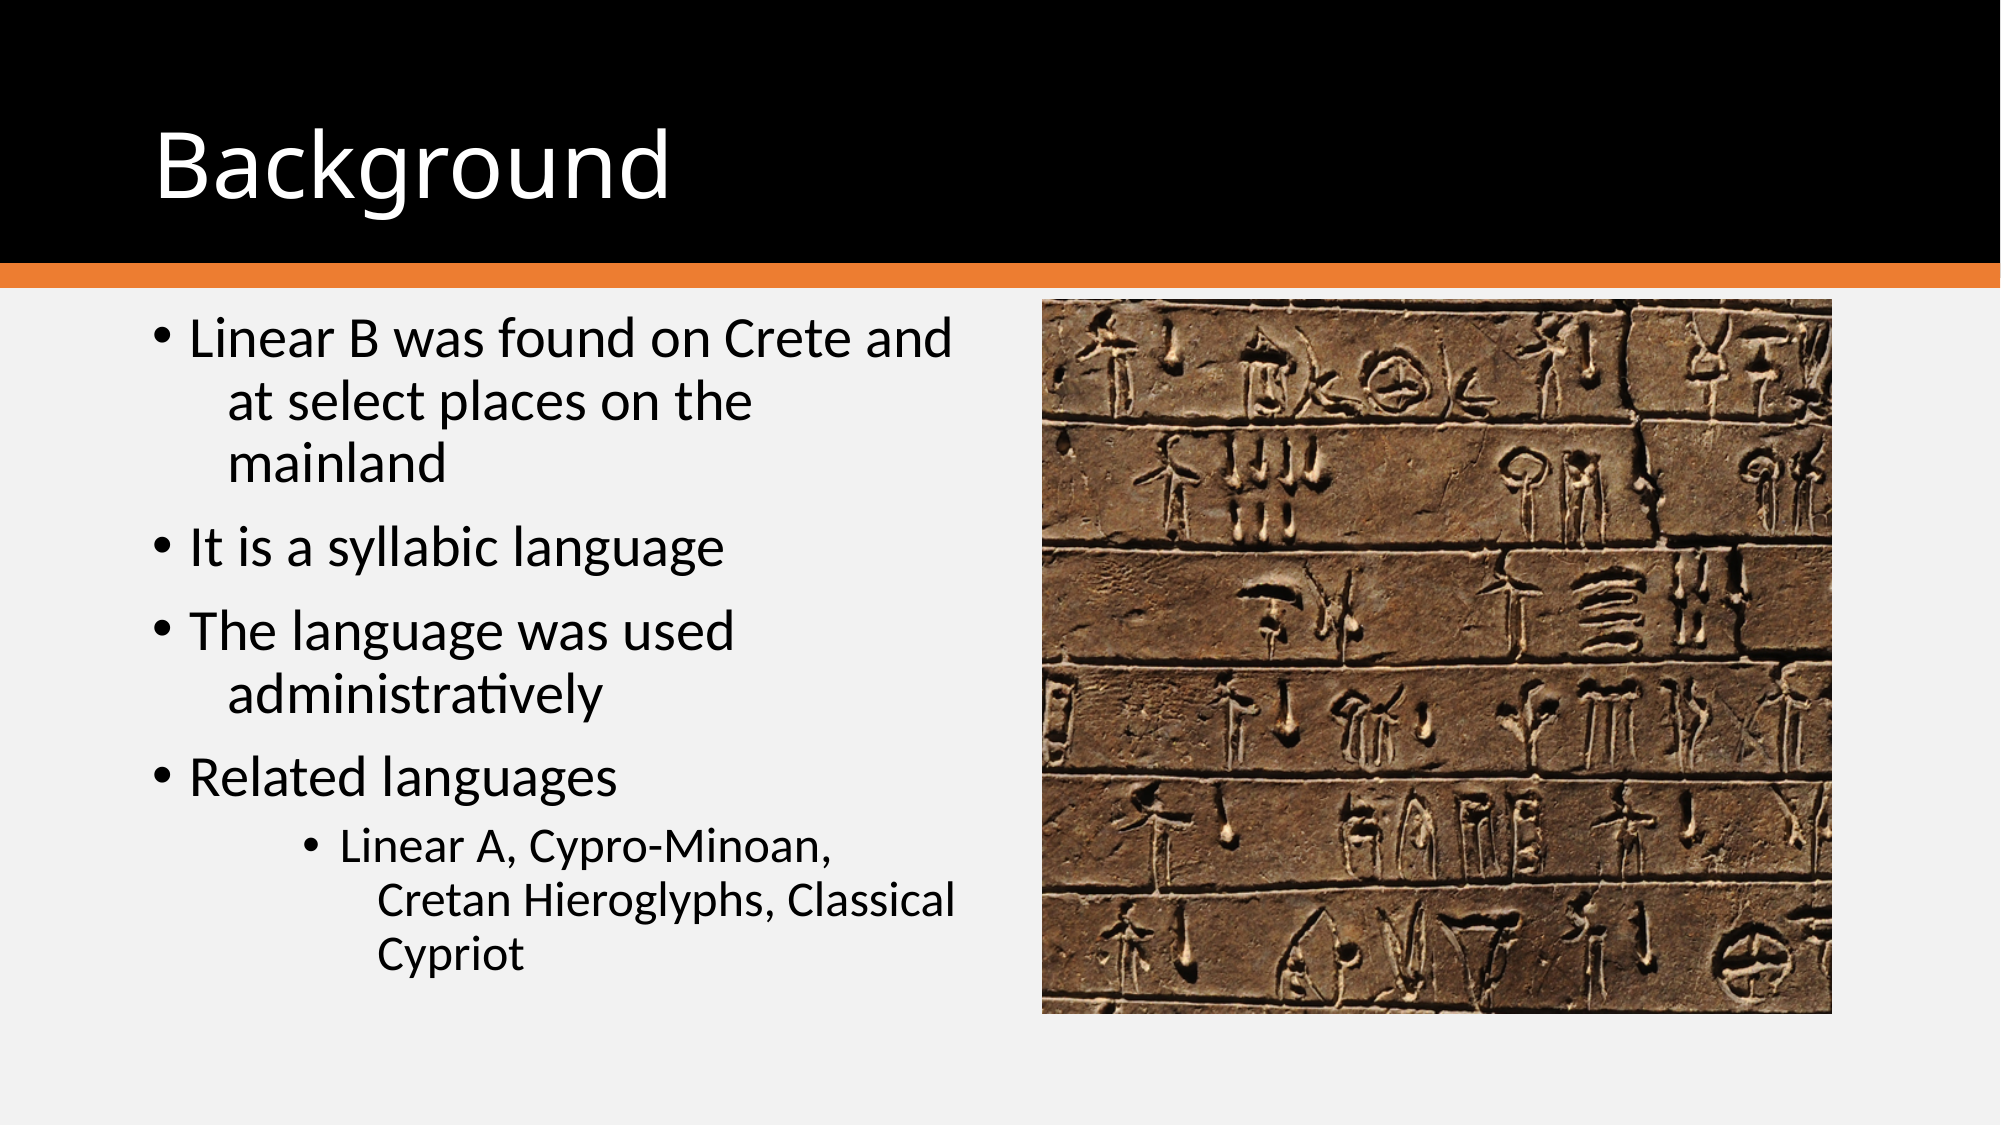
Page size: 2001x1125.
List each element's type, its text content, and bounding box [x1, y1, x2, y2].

picture [1042, 299, 1832, 1014]
list Linear B was found on Crete and at select places on the mainland It is a syllabic language The language was used administratively Related languages Linear A, Cypro-Minoan, Cretan Hieroglyphs, Classical Cypriot [137, 299, 988, 1014]
title Background [137, 59, 1863, 278]
